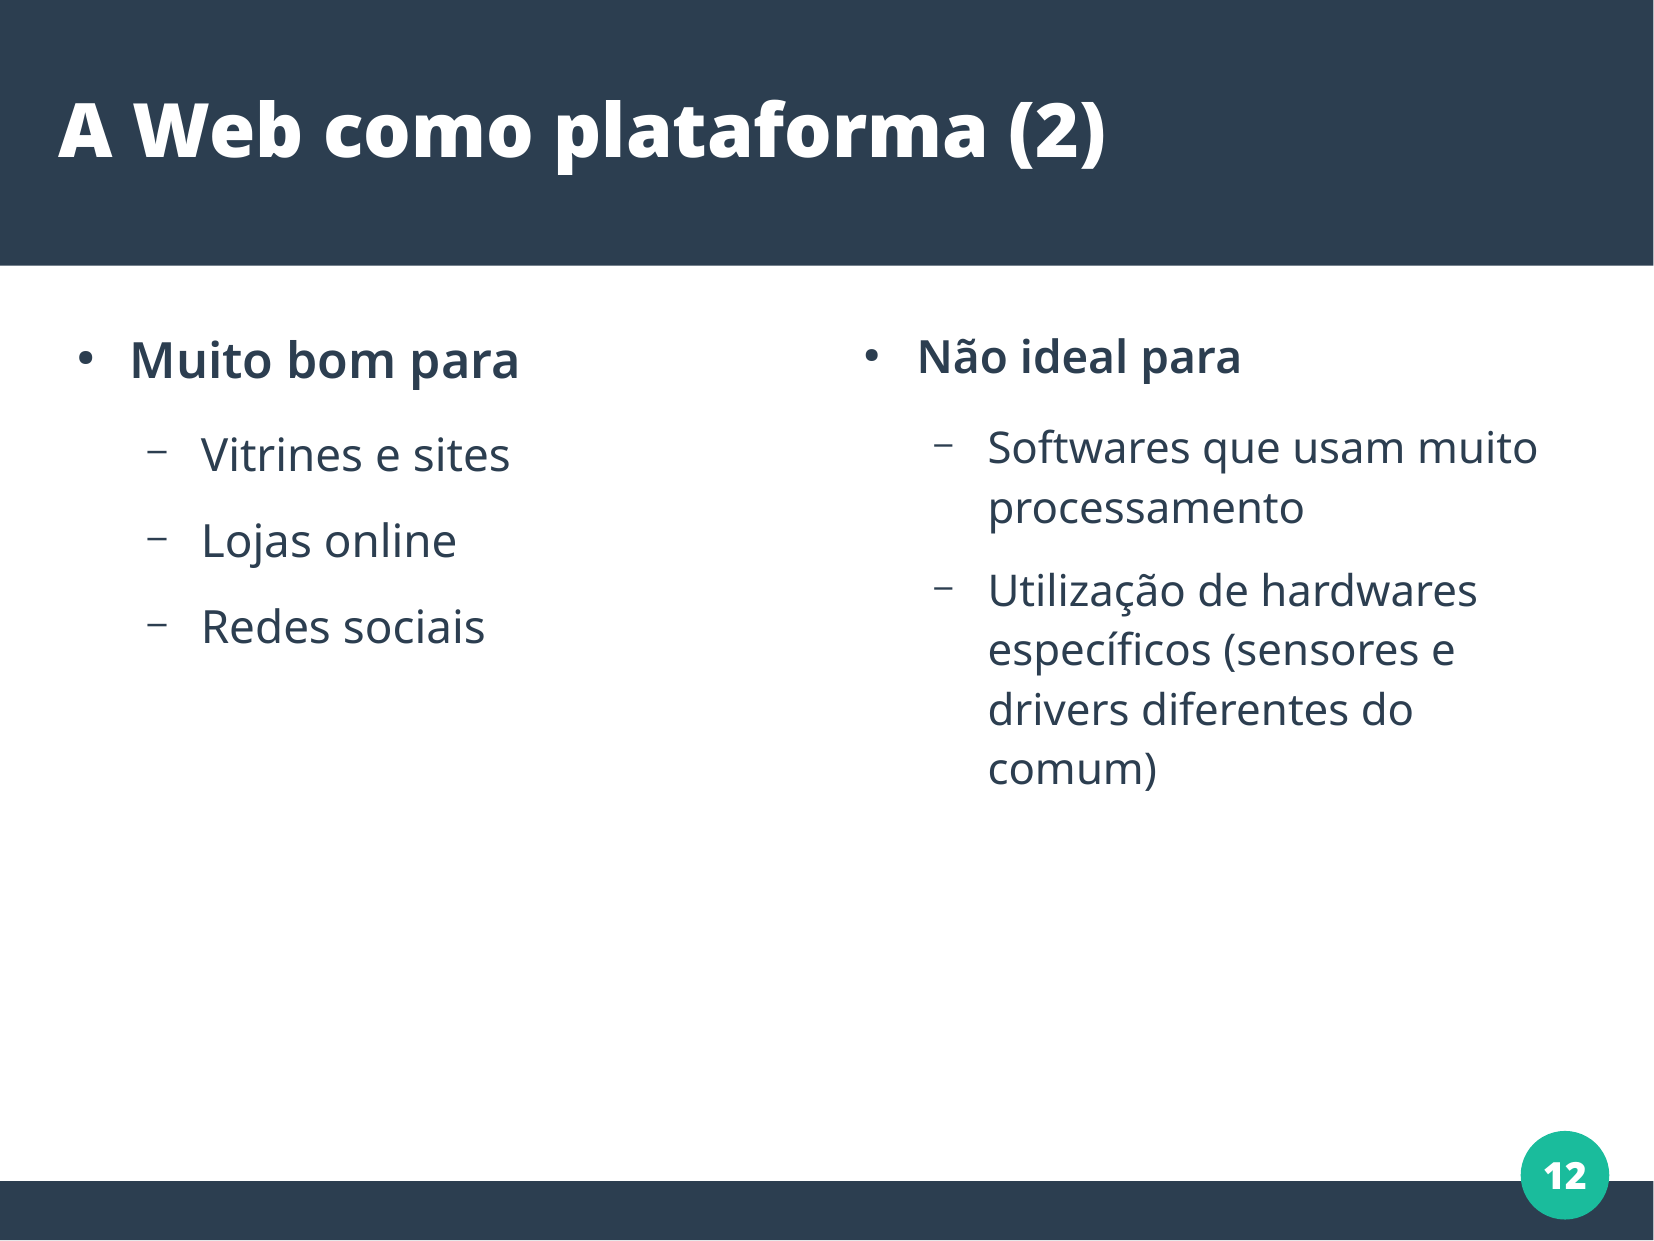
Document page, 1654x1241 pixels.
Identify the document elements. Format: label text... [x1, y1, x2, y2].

list Não ideal para Softwares que usam muito processamento Utilização de hardwares específicos (sensores e drivers diferentes do comum) [845, 324, 1596, 1152]
list Muito bom para Vitrines e sites Lojas online Redes sociais [59, 324, 845, 1152]
title A Web como plataforma (2) [59, 49, 1595, 207]
